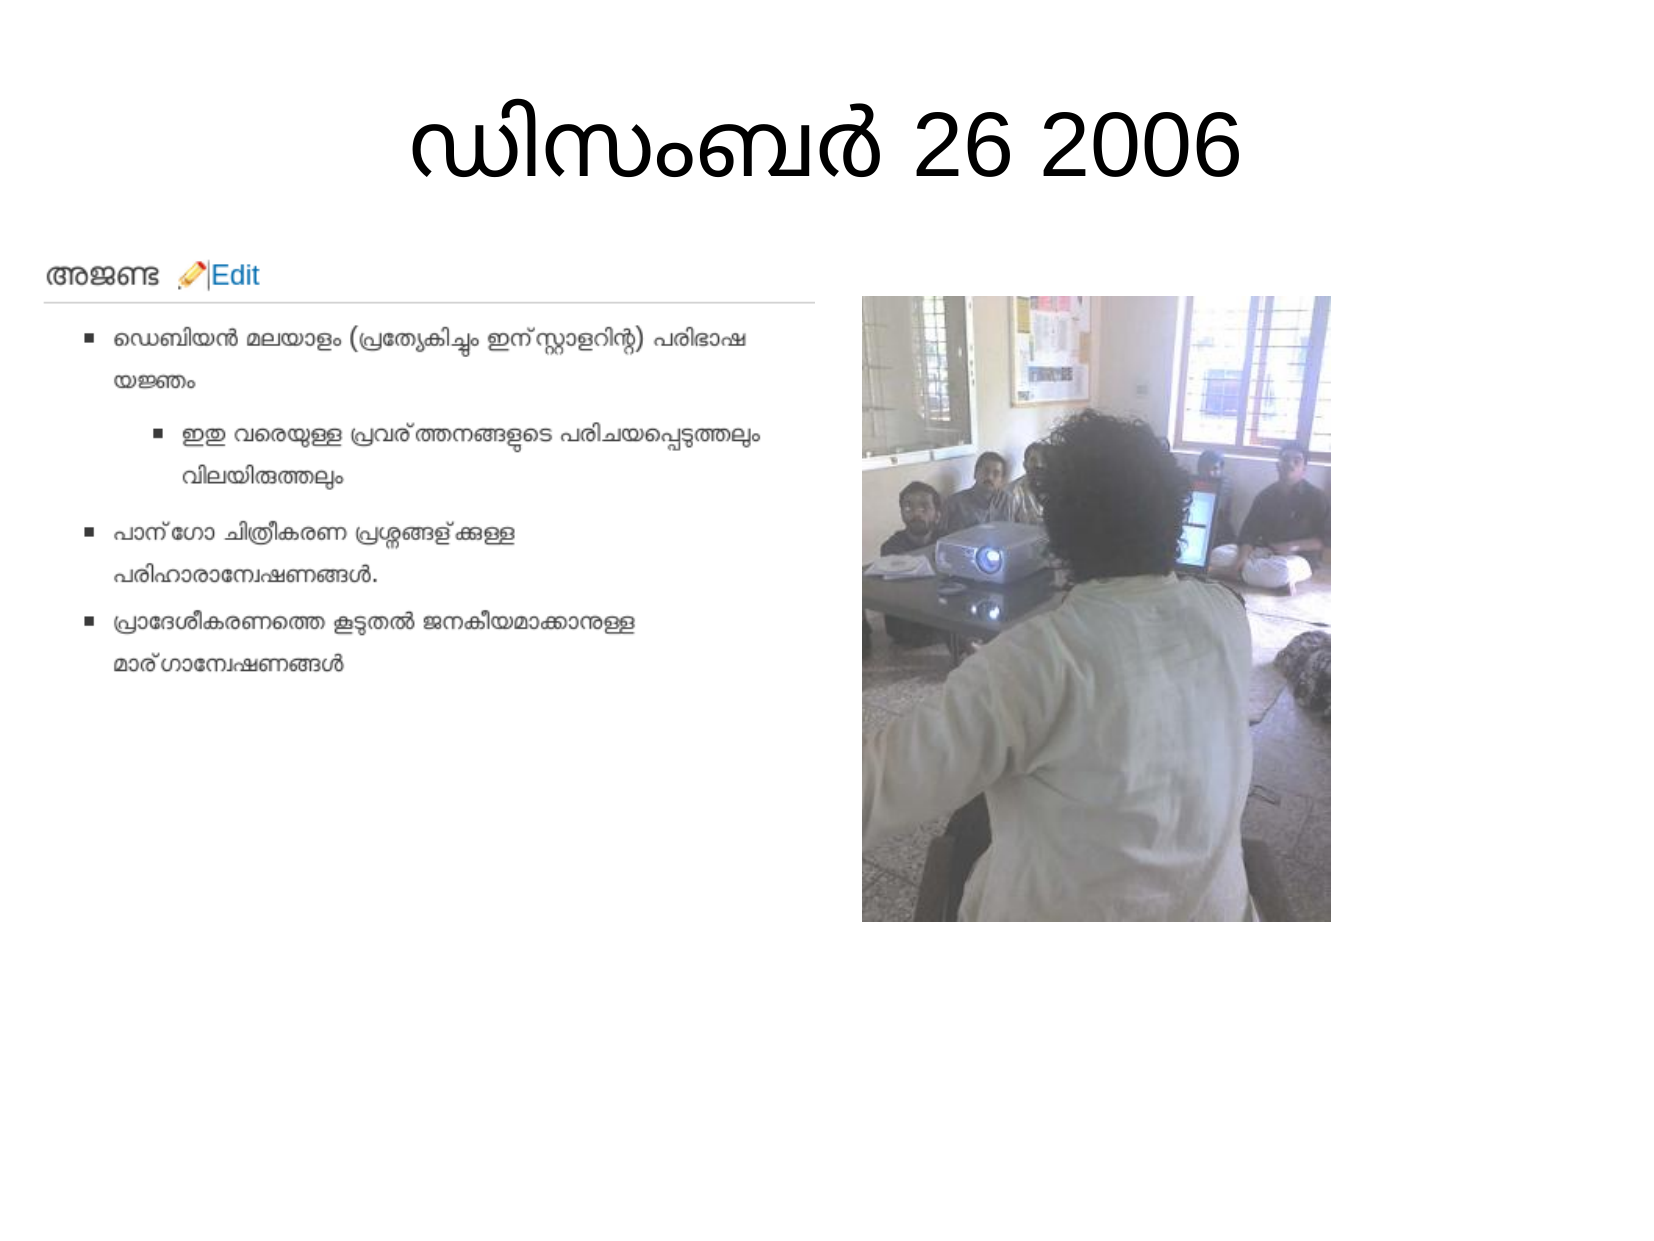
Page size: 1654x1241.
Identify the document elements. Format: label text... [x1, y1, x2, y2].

title ഡിസംബര്‍ 26 2006 [82, 49, 1571, 257]
picture [862, 296, 1331, 922]
picture [30, 224, 815, 745]
